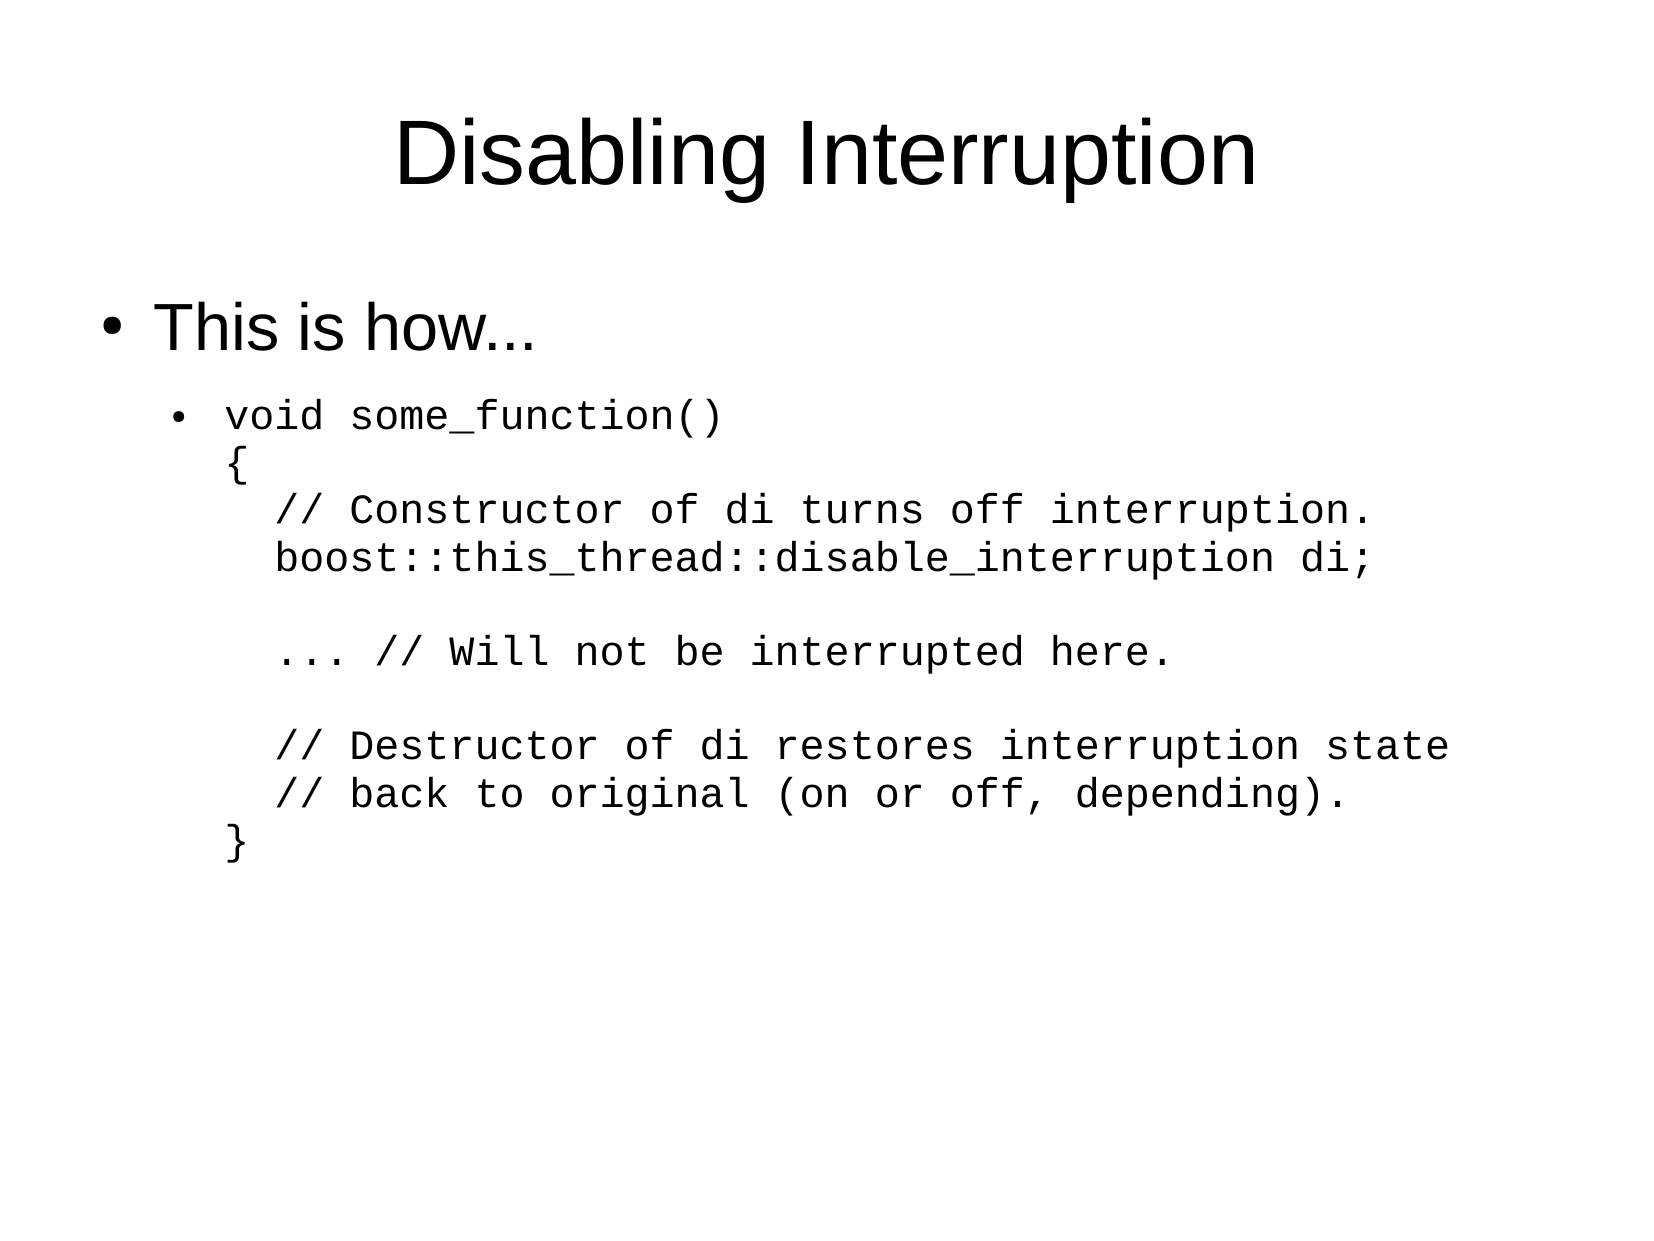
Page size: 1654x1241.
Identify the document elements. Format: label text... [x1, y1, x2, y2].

title Disabling Interruption [82, 56, 1571, 250]
list This is how... void some_function() { // Constructor of di turns off interruption. boost::this_thread::disable_interruption di; ... // Will not be interrupted here. // Destructor of di restores interruption state // back to original (on or off, depending). } [82, 290, 1571, 1094]
